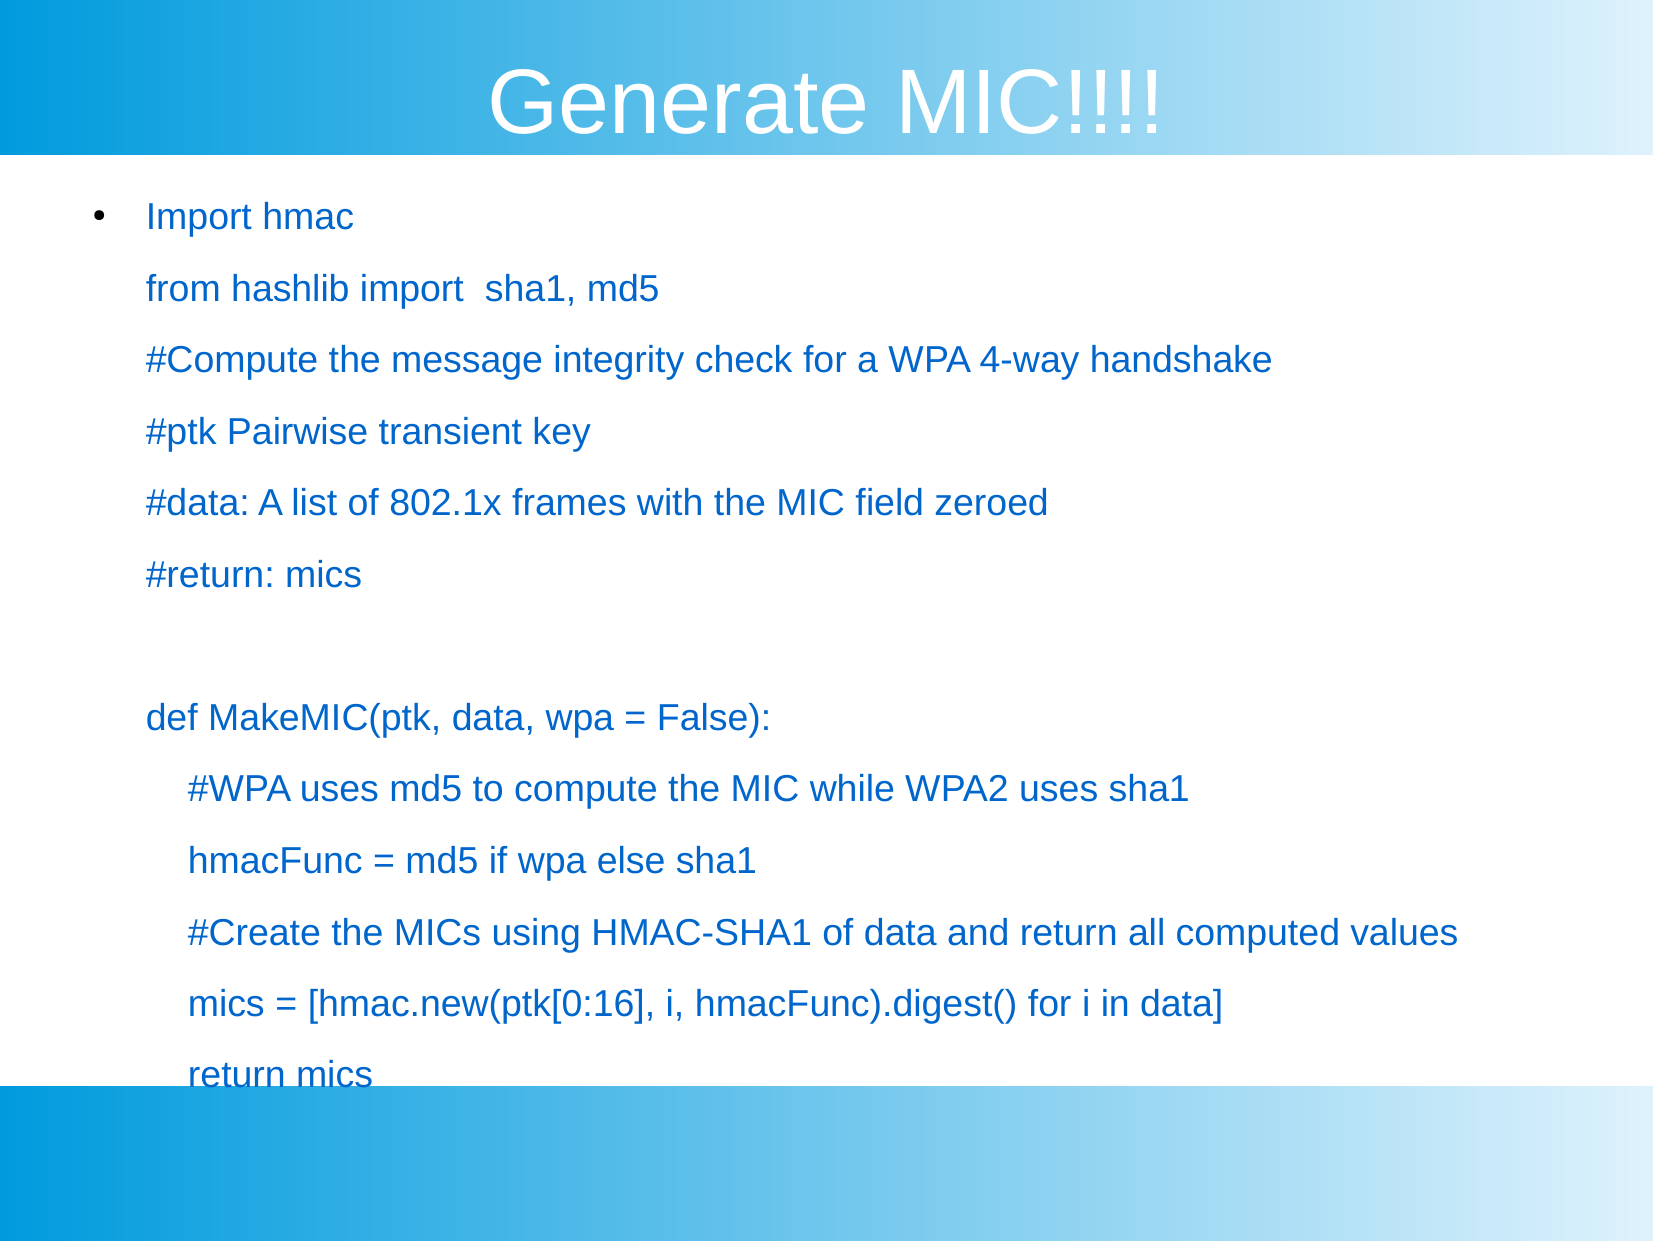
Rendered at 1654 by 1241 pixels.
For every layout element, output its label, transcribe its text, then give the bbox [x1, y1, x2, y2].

title Generate MIC!!!! [82, 49, 1571, 155]
list Import hmac from hashlib import sha1, md5 #Compute the message integrity check for a WPA 4-way handshake #ptk Pairwise transient key #data: A list of 802.1x frames with the MIC field zeroed #return: mics def MakeMIC(ptk, data, wpa = False): #WPA uses md5 to compute the MIC while WPA2 uses sha1 hmacFunc = md5 if wpa else sha1 #Create the MICs using HMAC-SHA1 of data and return all computed values mics = [hmac.new(ptk[0:16], i, hmacFunc).digest() for i in data] return mics [75, 195, 1549, 1006]
